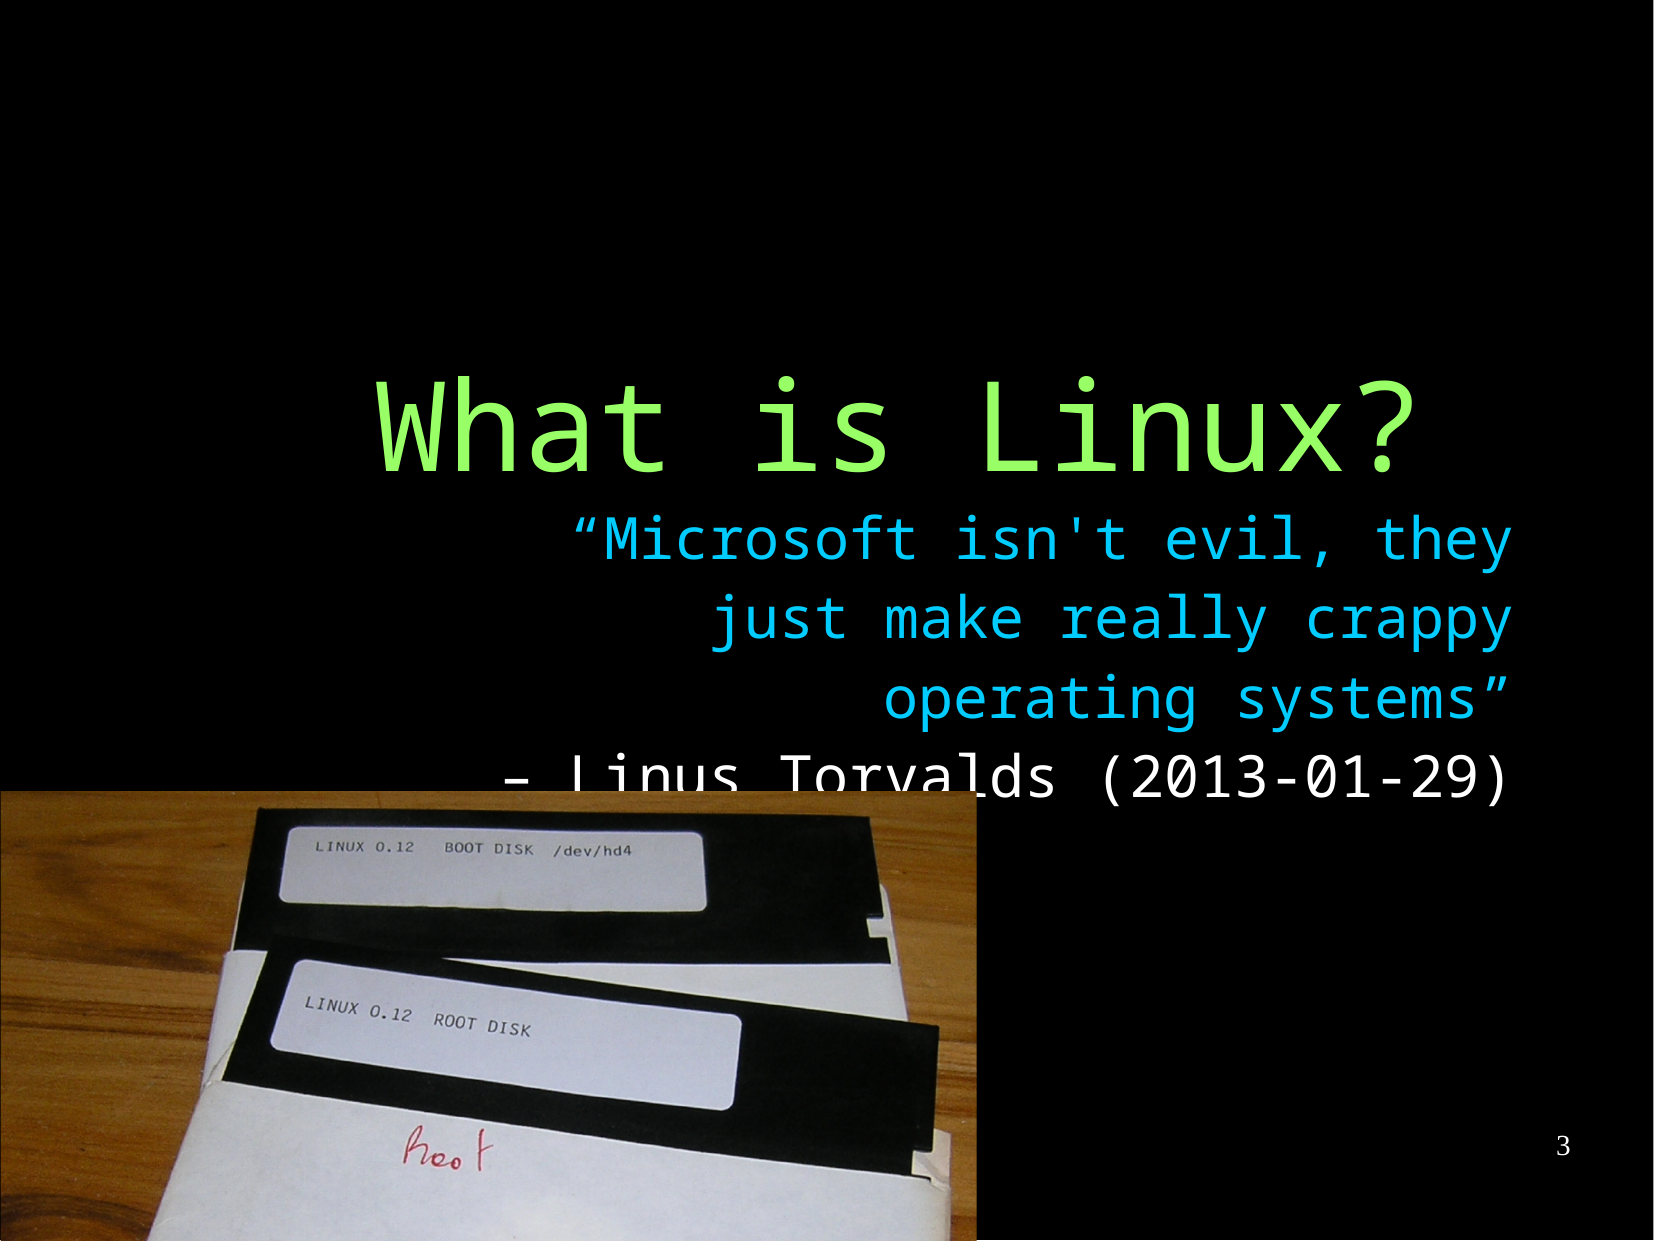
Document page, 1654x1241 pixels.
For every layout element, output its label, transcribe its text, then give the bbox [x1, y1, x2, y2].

text_box “Microsoft isn't evil, they just make really crappy operating systems” – Linus Torvalds (2013-01-29) [484, 490, 1625, 720]
text_box What is Linux? [359, 330, 1566, 471]
picture [0, 791, 977, 1241]
